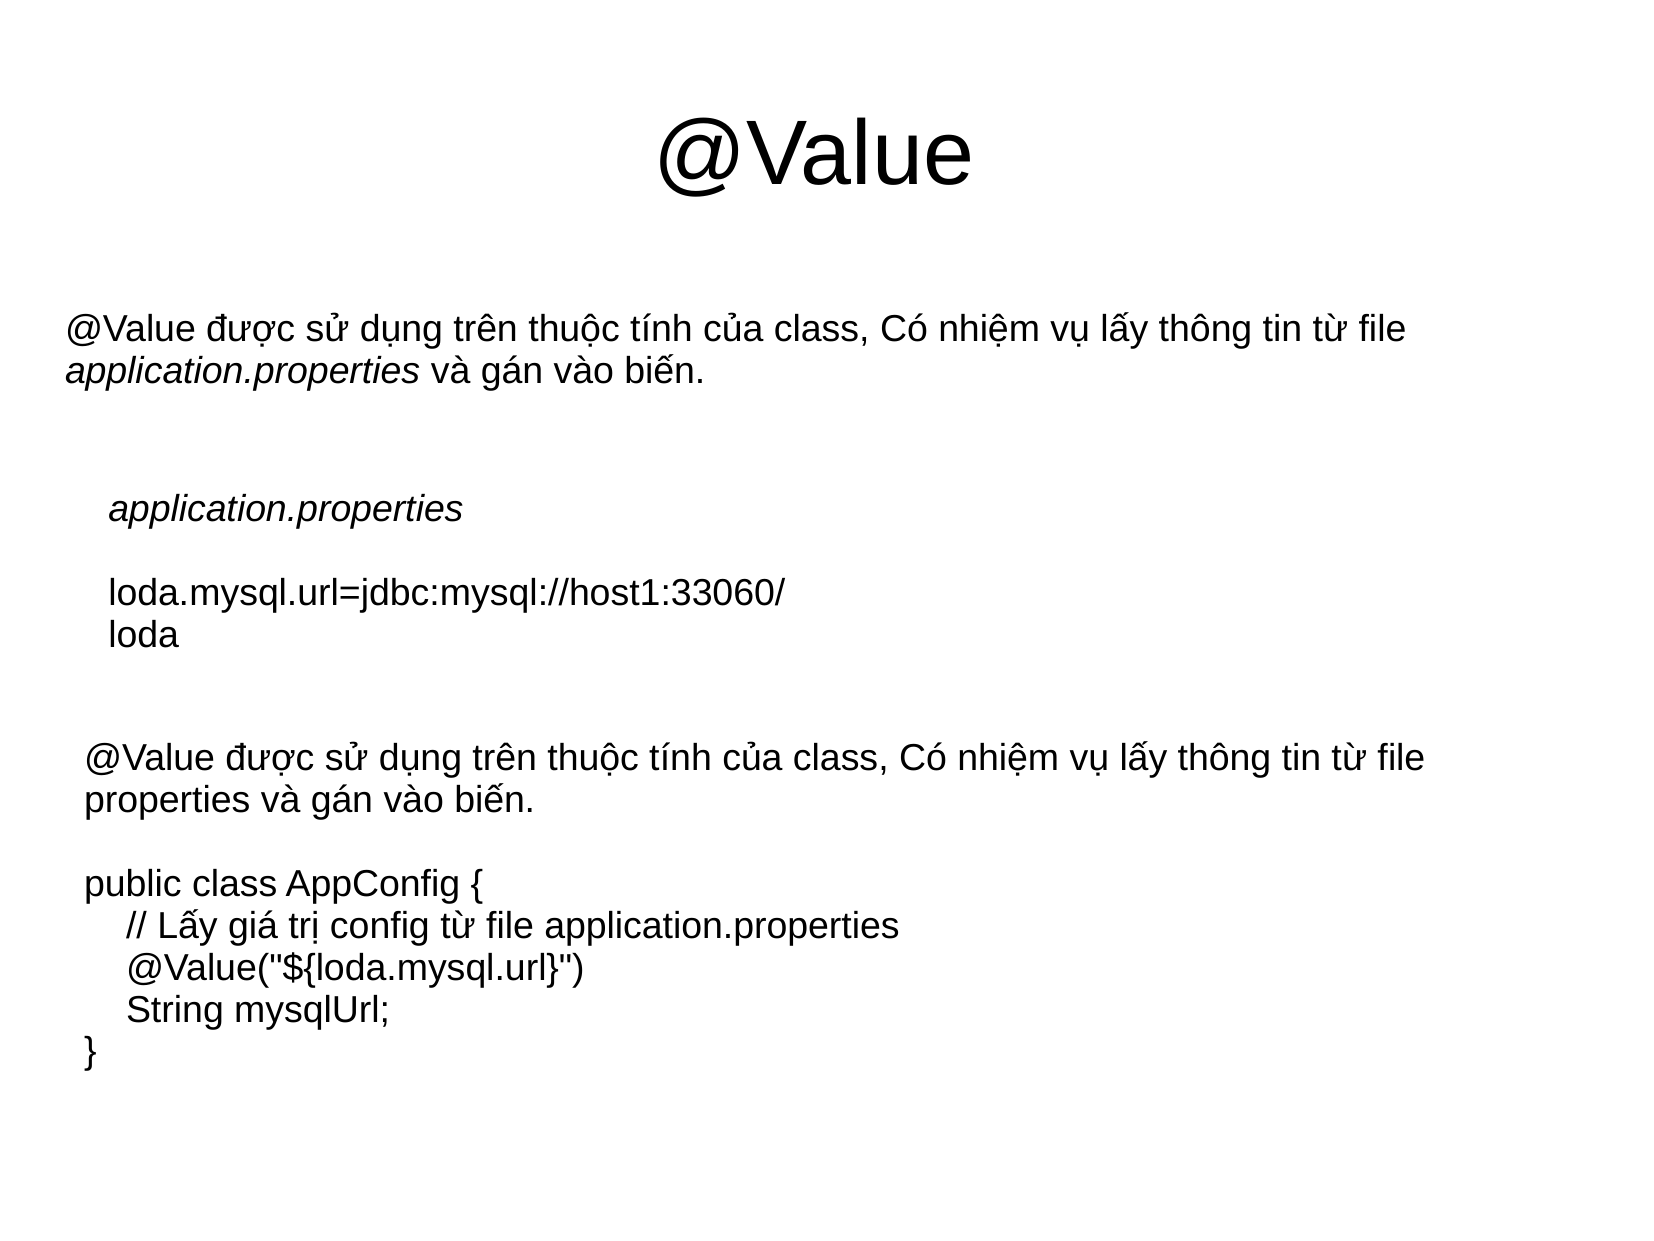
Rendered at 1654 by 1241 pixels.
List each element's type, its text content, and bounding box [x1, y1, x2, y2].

title @Value [82, 49, 1571, 257]
text_box @Value được sử dụng trên thuộc tính của class, Có nhiệm vụ lấy thông tin từ file properties và gán vào biến. public class AppConfig { // Lấy giá trị config từ file application.properties @Value("${loda.mysql.url}") String mysqlUrl; } [69, 728, 1516, 1081]
text_box @Value được sử dụng trên thuộc tính của class, Có nhiệm vụ lấy thông tin từ file application.properties và gán vào biến. [50, 300, 1561, 399]
text_box application.properties loda.mysql.url=jdbc:mysql://host1:33060/loda [93, 480, 871, 622]
